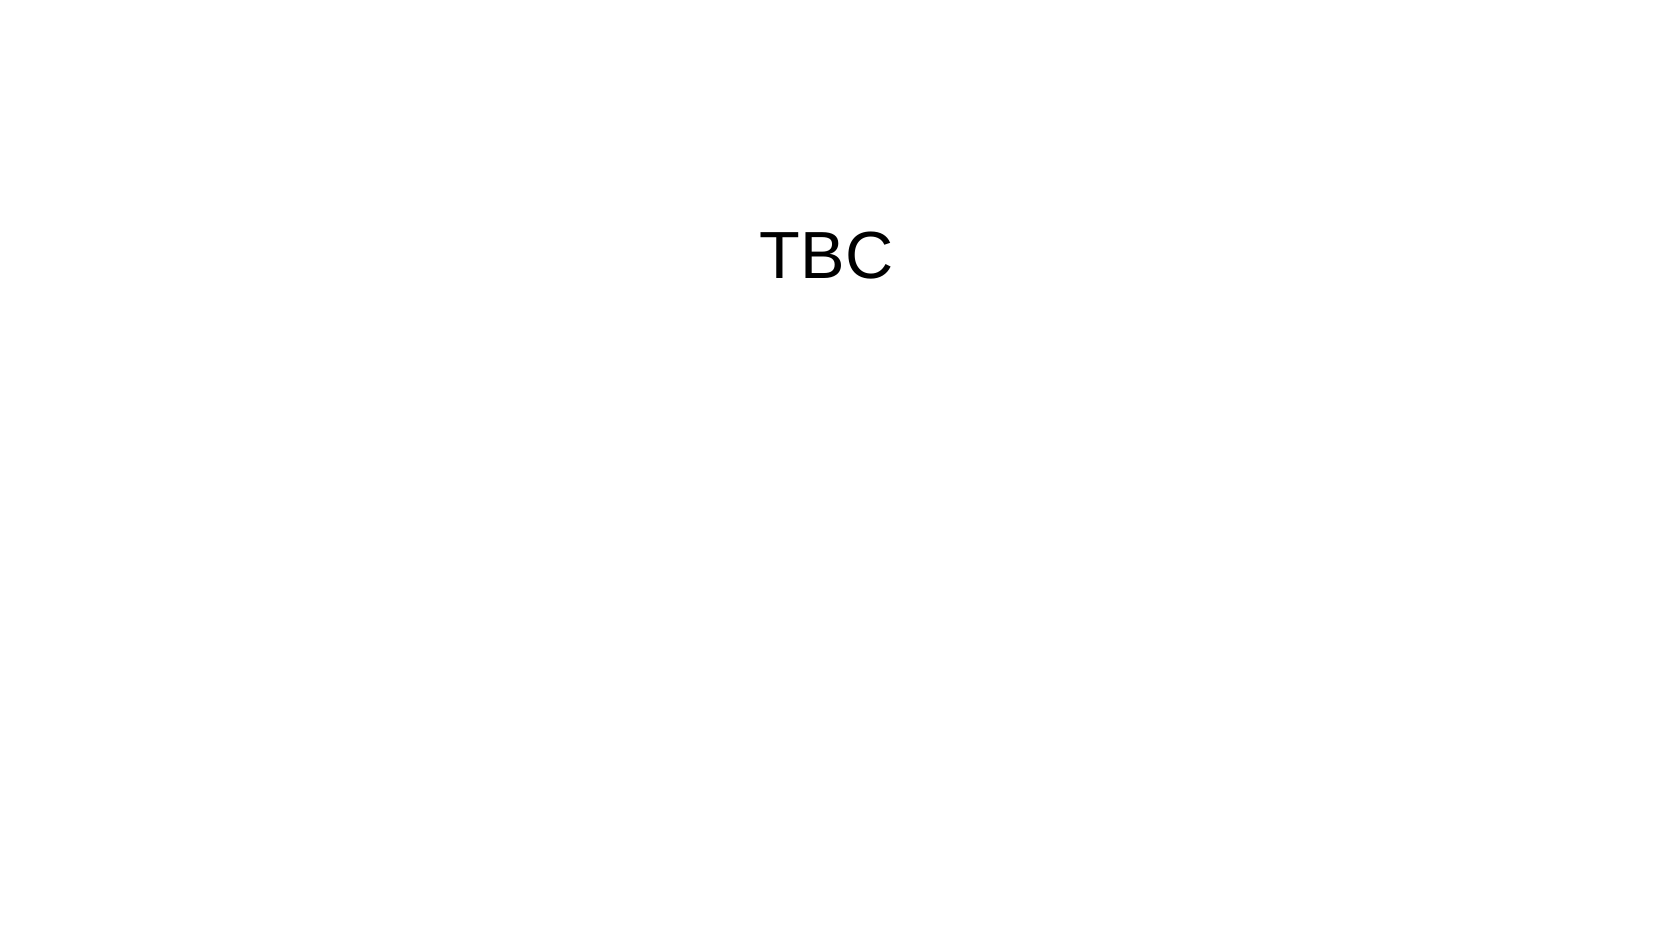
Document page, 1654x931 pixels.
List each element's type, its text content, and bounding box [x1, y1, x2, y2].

subtitle TBC [82, 217, 1571, 758]
